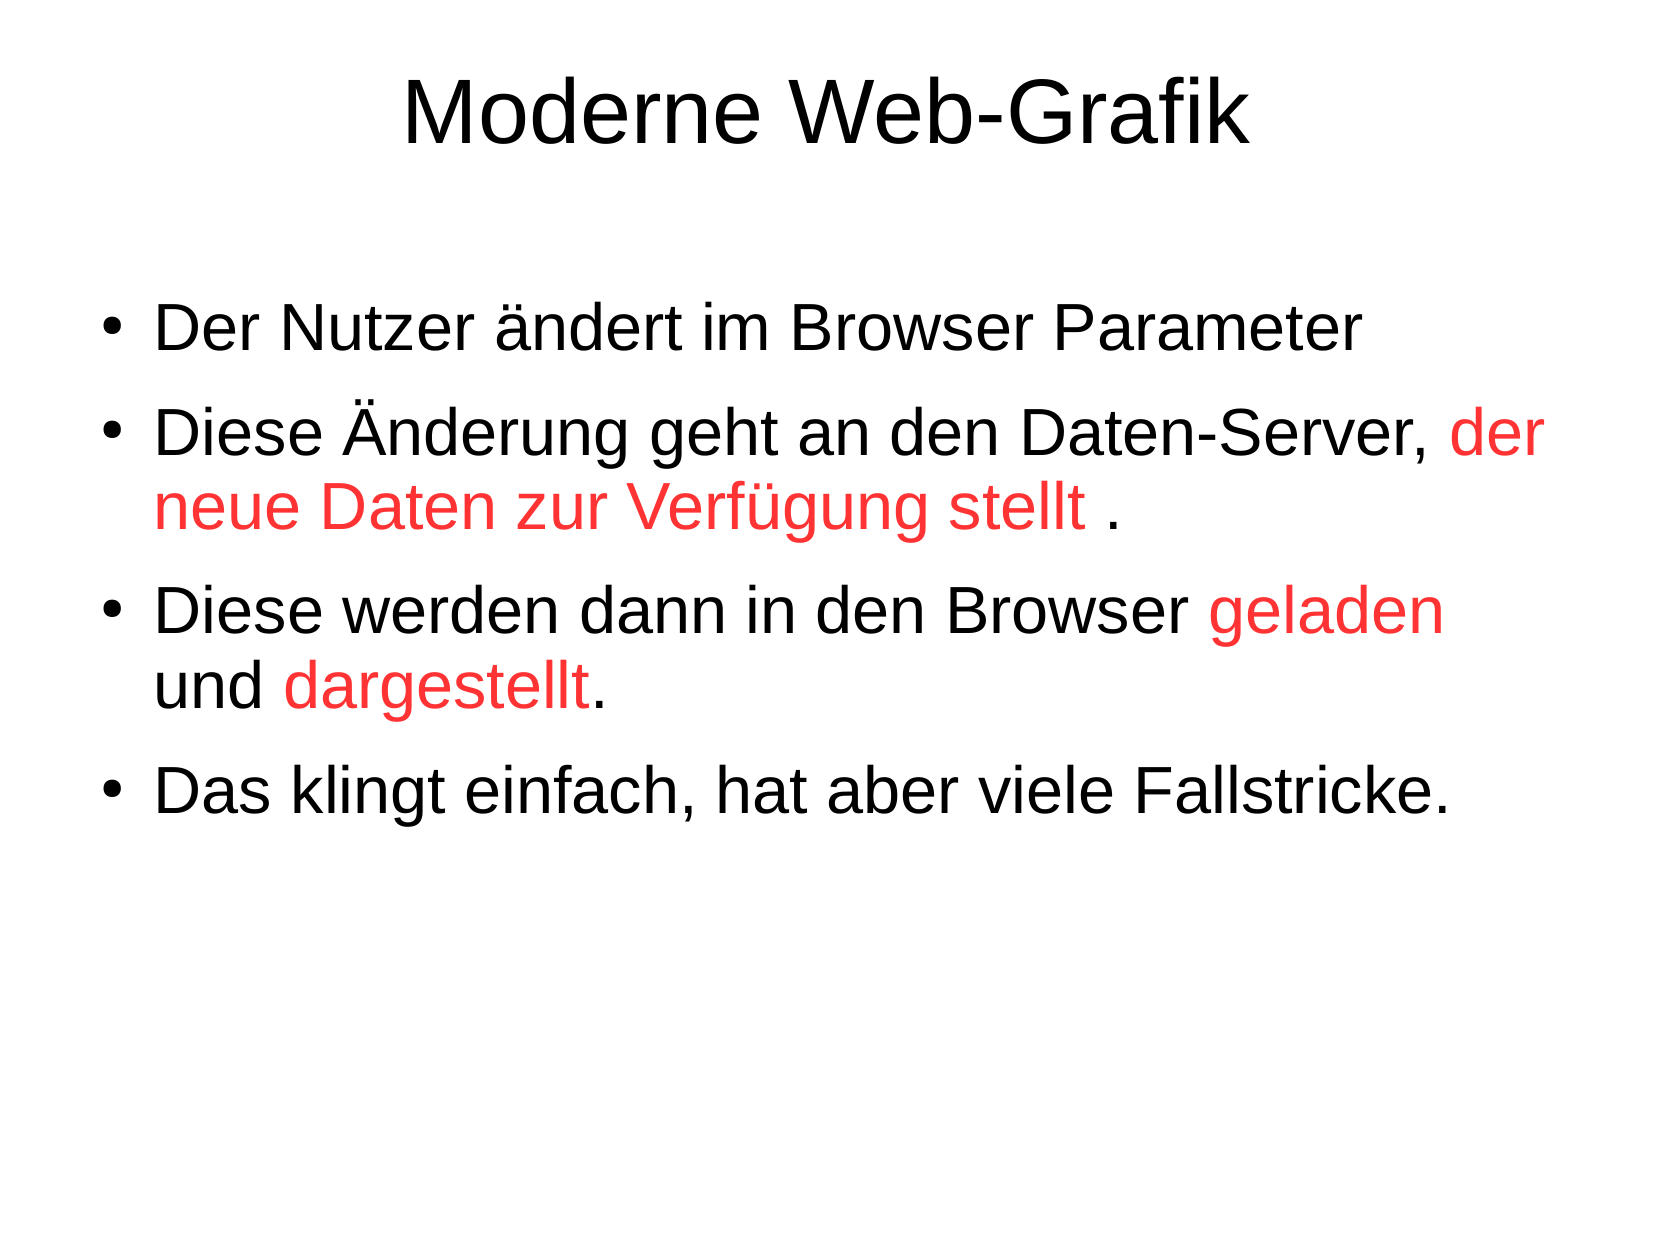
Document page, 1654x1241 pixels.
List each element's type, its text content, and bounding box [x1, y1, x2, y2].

title Moderne Web-Grafik [82, 8, 1571, 216]
list Der Nutzer ändert im Browser Parameter Diese Änderung geht an den Daten-Server, der neue Daten zur Verfügung stellt . Diese werden dann in den Browser geladen und dargestellt. Das klingt einfach, hat aber viele Fallstricke. [82, 290, 1571, 1010]
